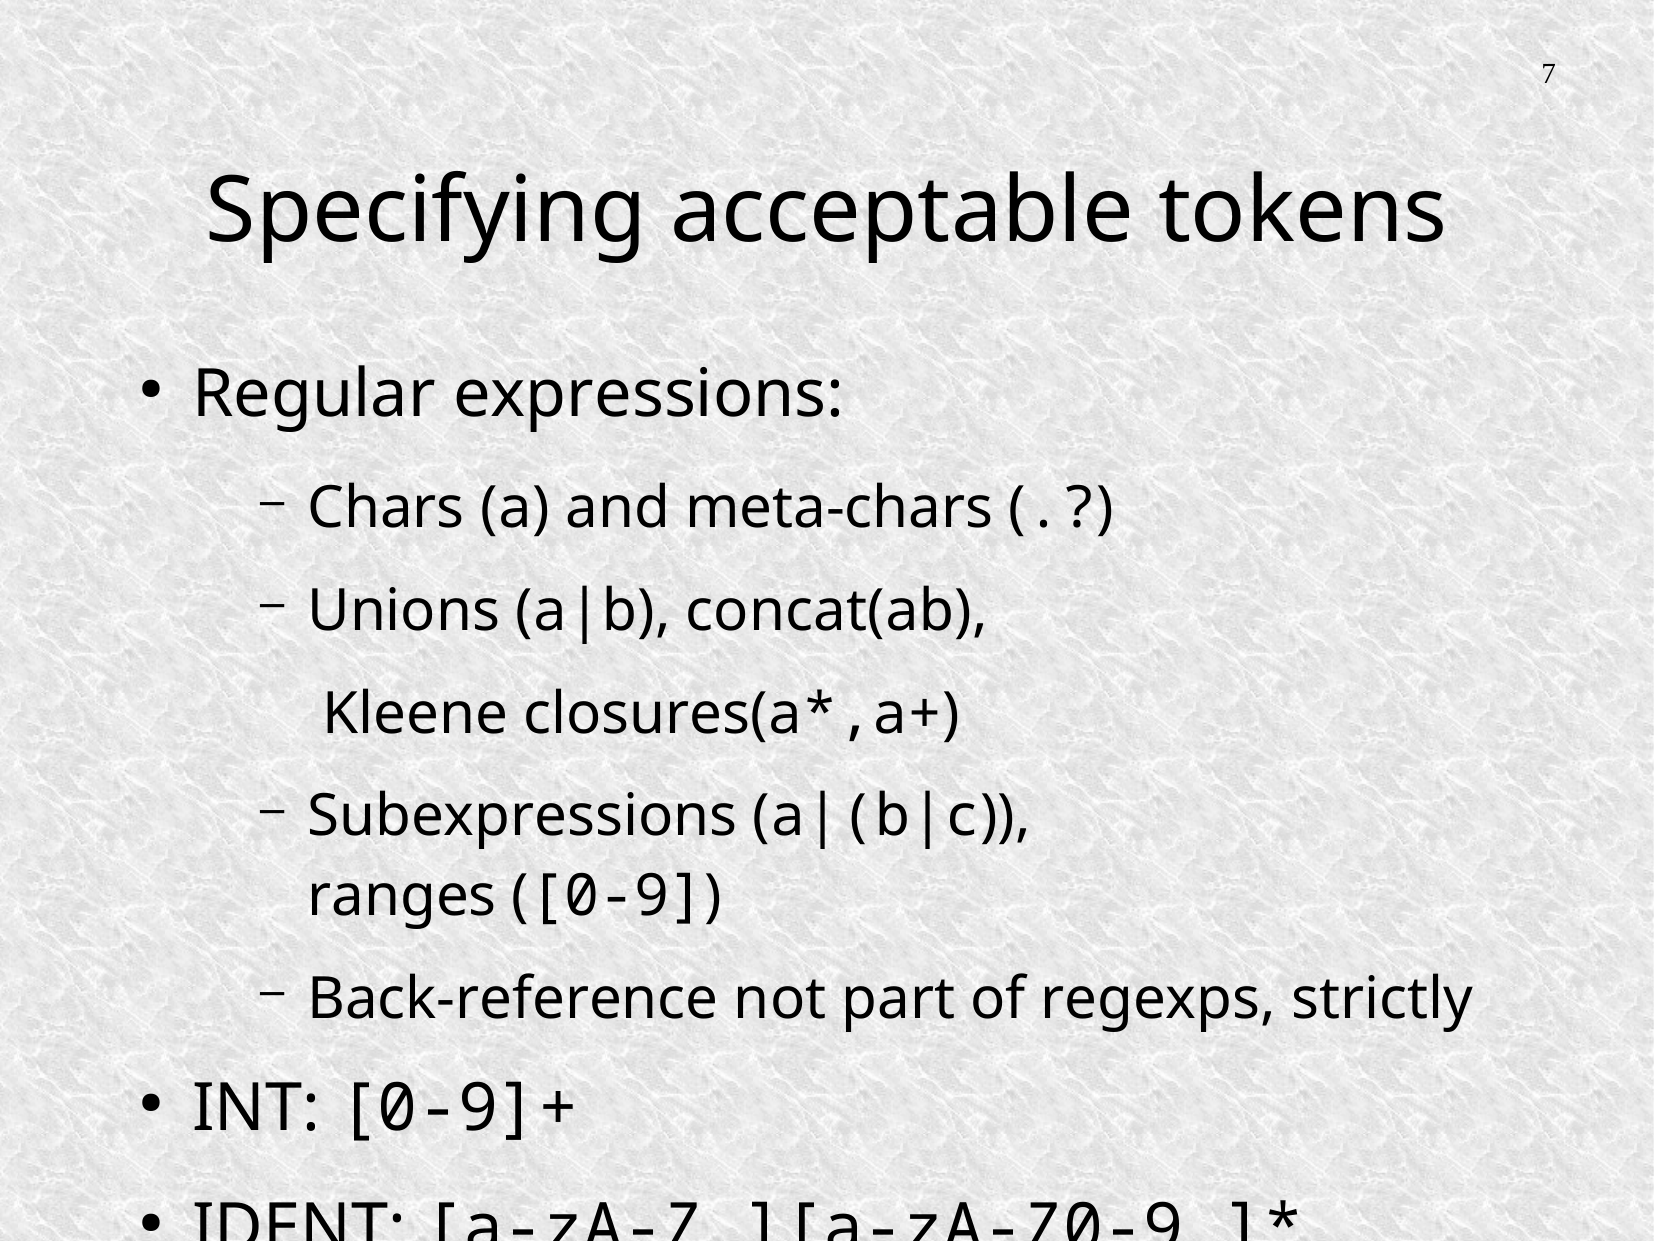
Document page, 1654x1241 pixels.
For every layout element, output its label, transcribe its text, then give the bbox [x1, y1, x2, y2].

list Regular expressions: Chars (a) and meta-chars (.?) Unions (a|b), concat(ab), Kleene closures(a*,a+) Subexpressions (a|(b|c)), ranges ([0-9]) Back-reference not part of regexps, strictly INT: [0-9]+ IDENT: [a-zA-Z_][a-zA-Z0-9_]* that might become hard to read... [121, 344, 1534, 1241]
title Specifying acceptable tokens [121, 102, 1534, 310]
picture [0, 0, 1654, 1241]
